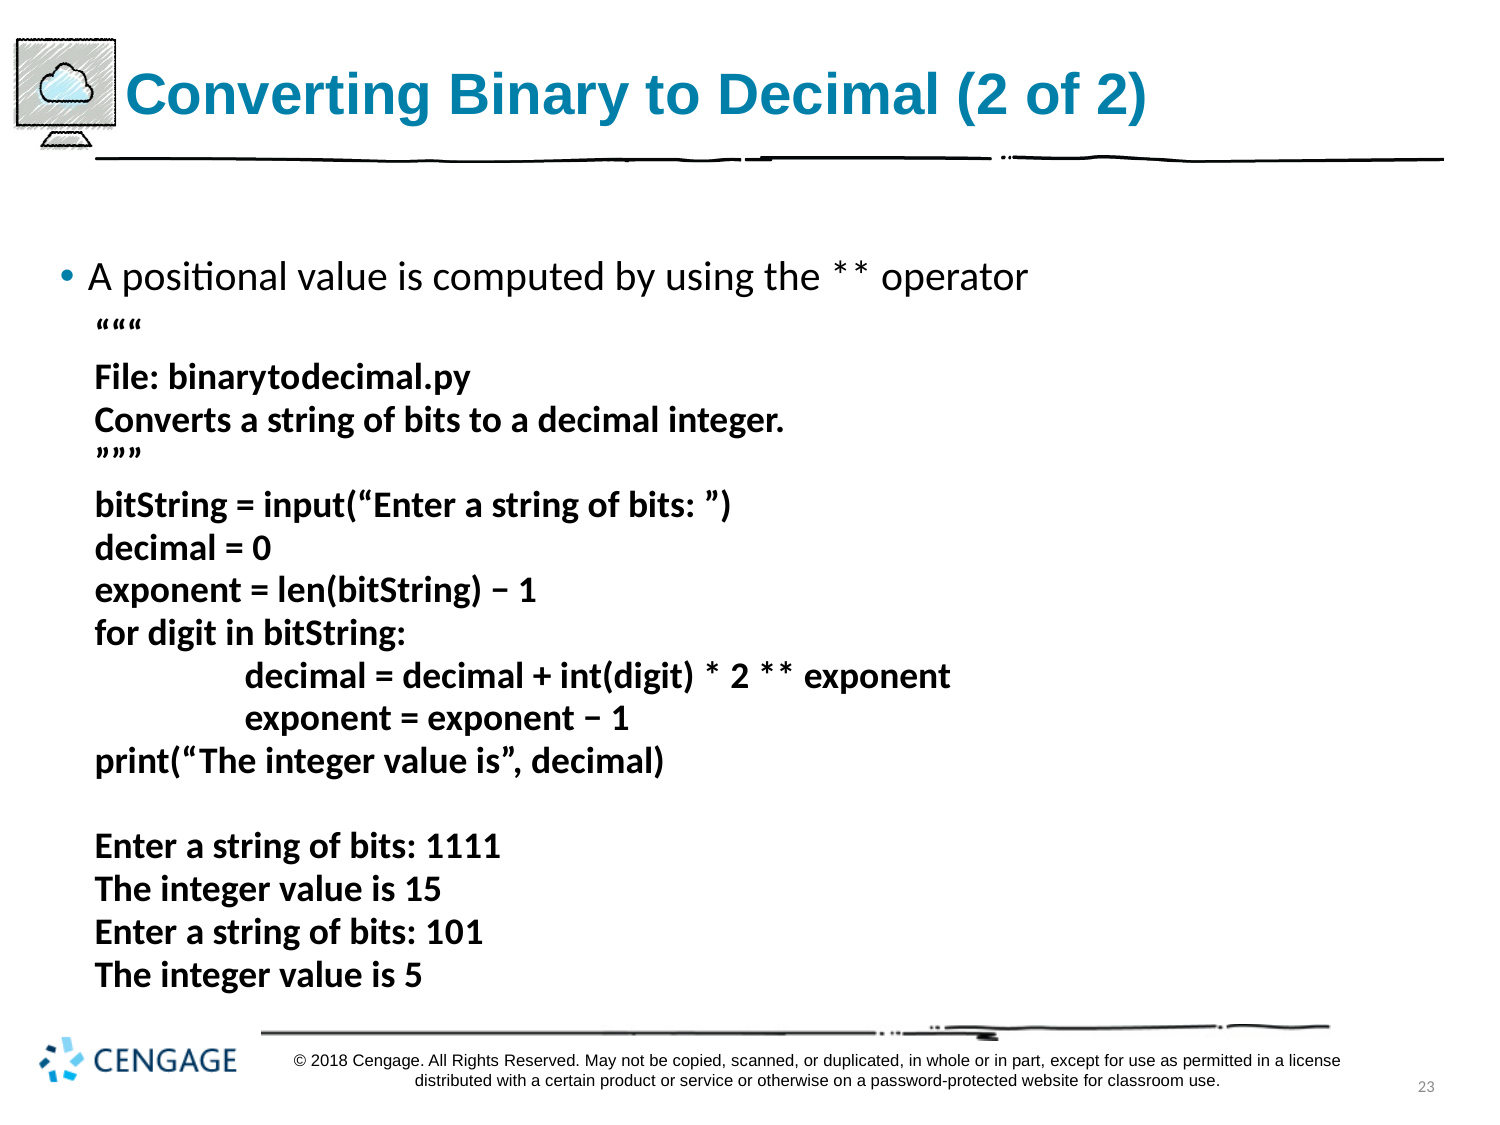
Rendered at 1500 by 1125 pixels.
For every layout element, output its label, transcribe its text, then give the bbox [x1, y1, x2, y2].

footer © 2018 Cengage. All Rights Reserved. May not be copied, scanned, or duplicated, in whole or in part, except for use as permitted in a license distributed with a certain product or service or otherwise on a password-protected website for classroom use. [262, 1049, 1375, 1090]
title Converting Binary to Decimal (2 of 2) [125, 55, 1442, 127]
picture [261, 1024, 1331, 1041]
list A positional value is computed by using the ** operator [59, 252, 1441, 301]
picture [19, 1023, 249, 1095]
picture [13, 36, 117, 151]
list “““ File: binary to decimal.py Converts a string of bits to a decimal integer. ””” bitString = input(“Enter a string of bits: ”) decimal = 0 exponent = len(bitString) − 1 for digit in bitString: decimal = decimal + int(digit) * 2 ** exponent exponent = exponent − 1 print(“The integer value is”, decimal) Enter a string of bits: 1111 The integer value is 15 Enter a string of bits: 1 0 1 The integer value is 5 [57, 312, 1438, 1004]
picture [154, 155, 1444, 163]
